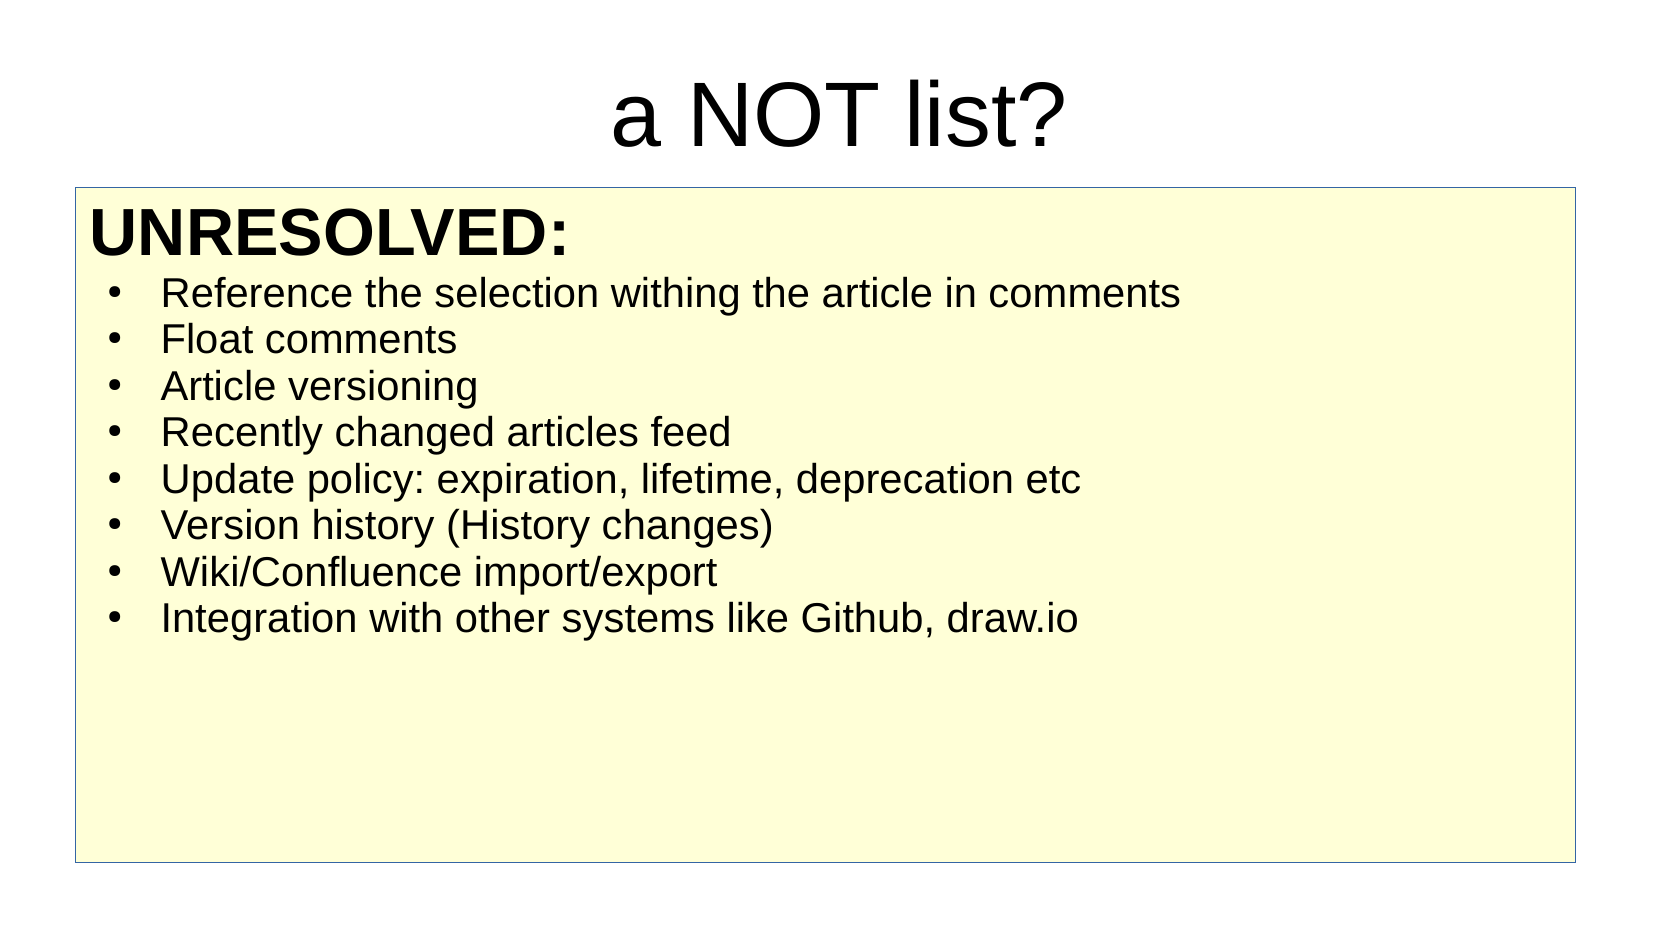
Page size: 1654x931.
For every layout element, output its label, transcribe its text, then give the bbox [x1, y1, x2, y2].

title a NOT list? [82, 37, 1571, 187]
text_box UNRESOLVED: Reference the selection withing the article in comments Float comments Article versioning Recently changed articles feed Update policy: expiration, lifetime, deprecation etc Version history (History changes) Wiki/Confluence import/export Integration with other systems like Github, draw.io [75, 187, 1576, 863]
